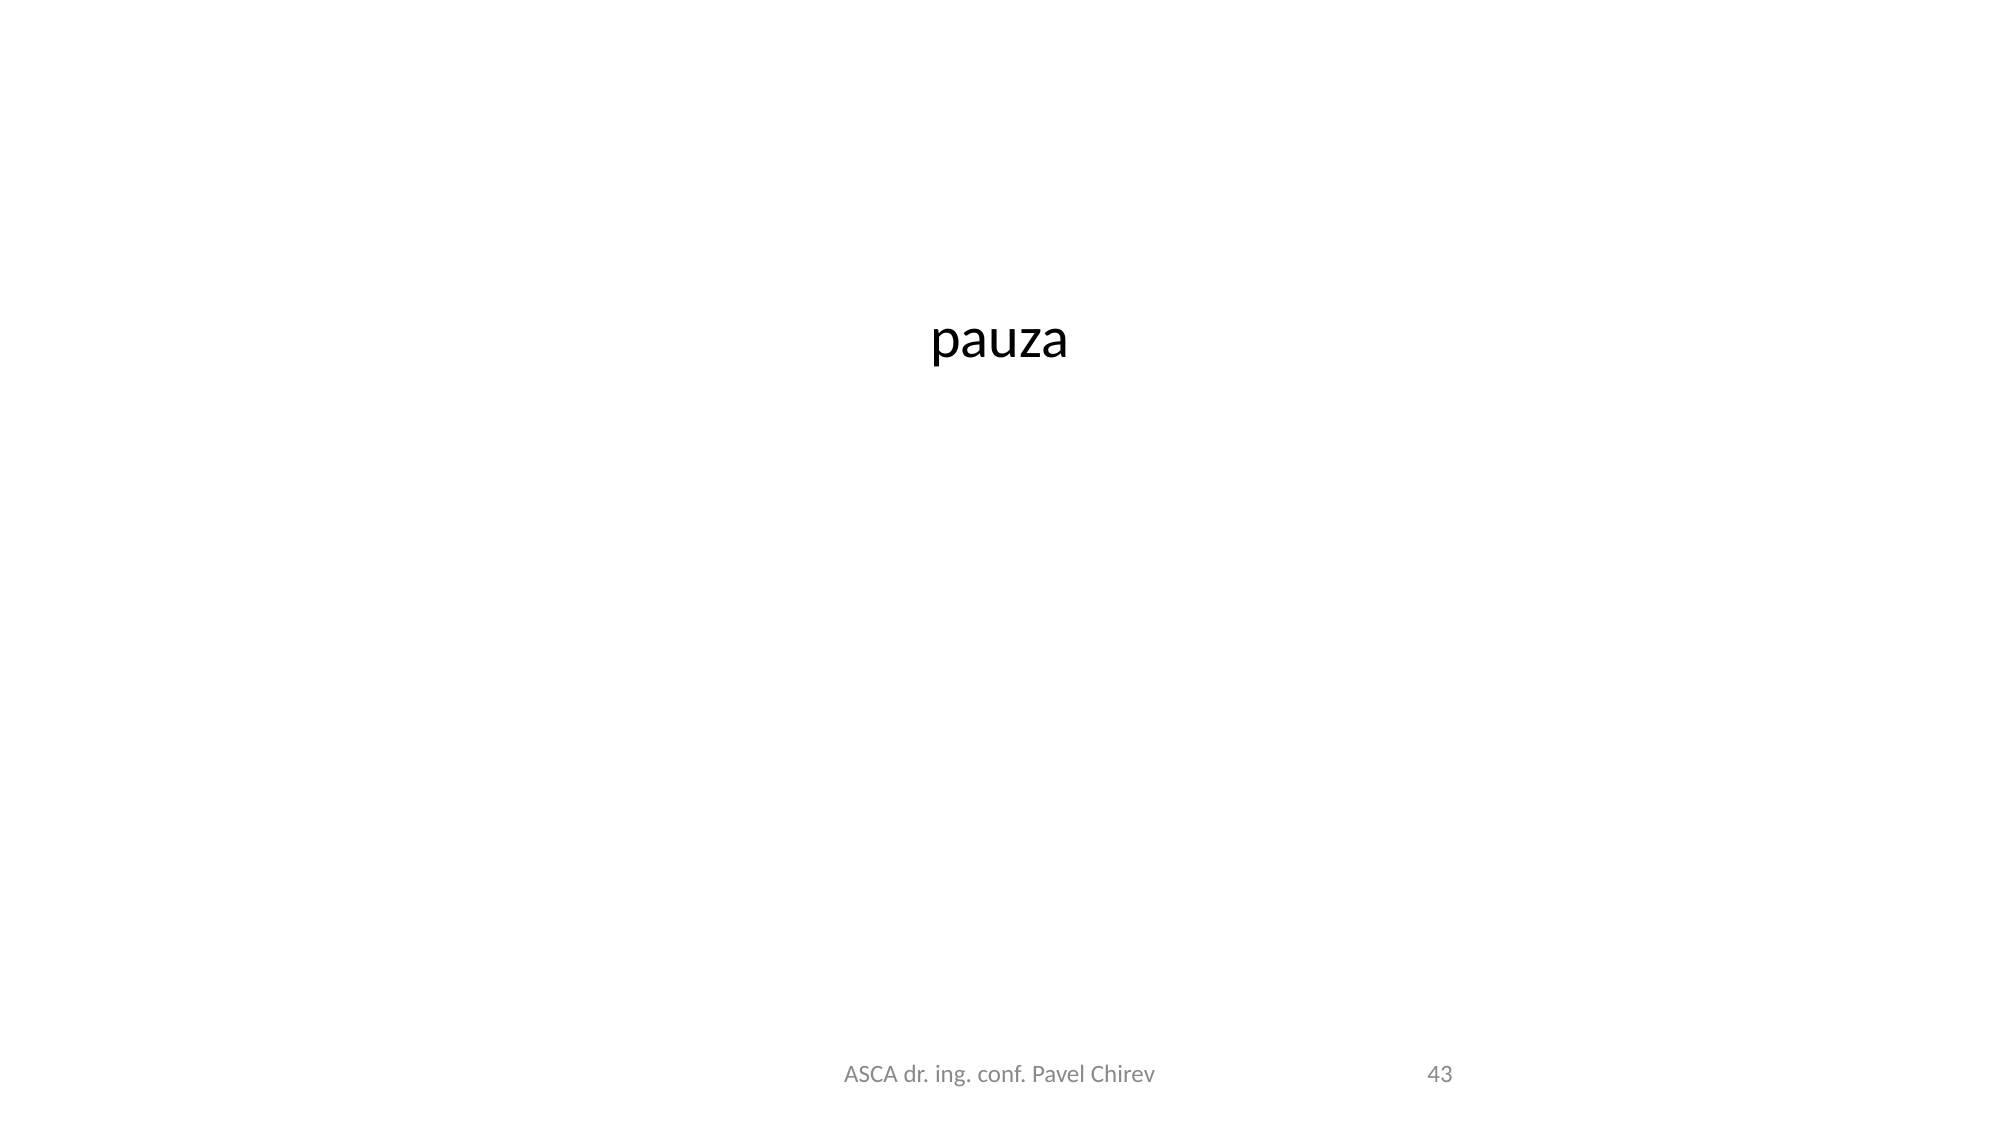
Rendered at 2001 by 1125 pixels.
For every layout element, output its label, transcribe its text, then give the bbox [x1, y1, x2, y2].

list pauza [137, 299, 1863, 1014]
text_box ASCA dr. ing. conf. Pavel Chirev [662, 1042, 1338, 1103]
text_box [1412, 1042, 1863, 1103]
